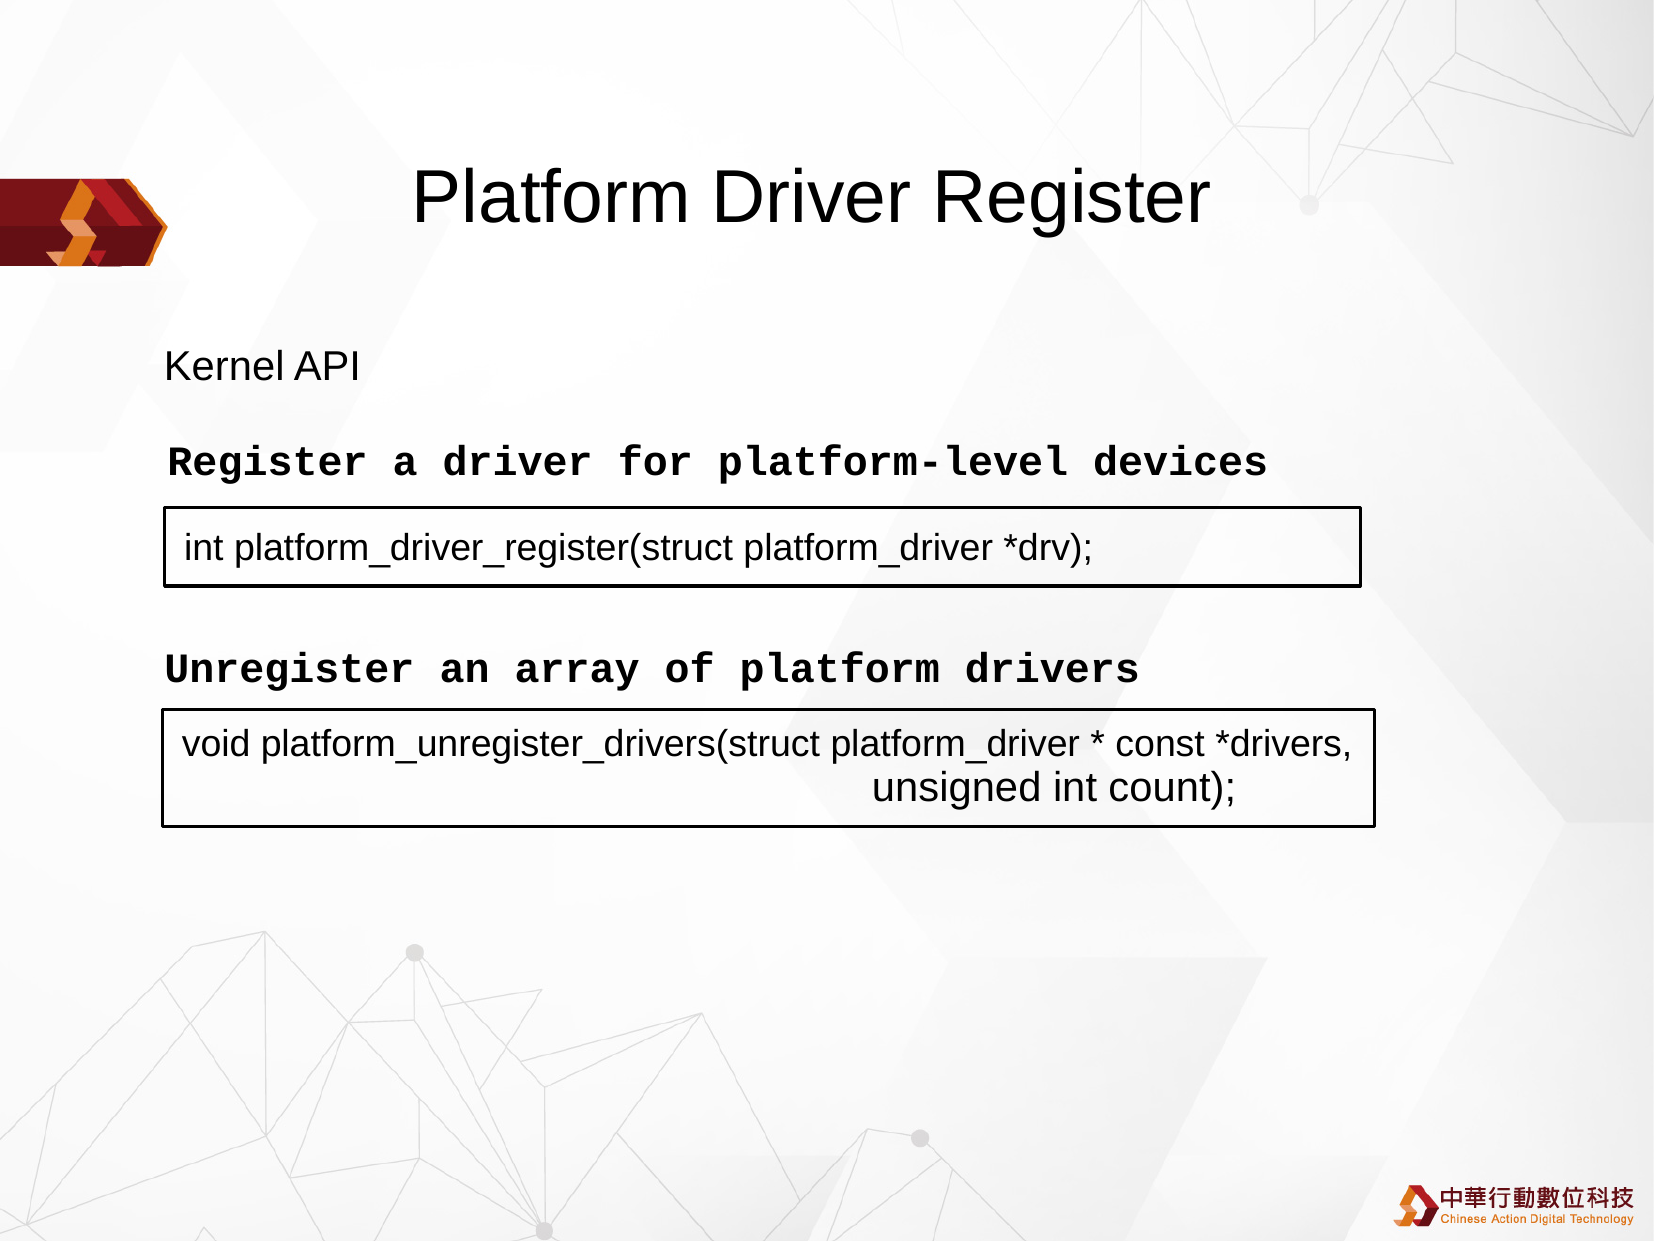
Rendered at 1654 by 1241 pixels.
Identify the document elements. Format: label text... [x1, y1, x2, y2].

text_box void platform_unregister_drivers(struct platform_driver * const *drivers, unsigned int count); [167, 714, 1440, 831]
text_box int platform_driver_register(struct platform_driver *drv); [169, 518, 1460, 605]
text_box Unregister an array of platform drivers [164, 711, 1373, 717]
text_box int platform_driver_register(struct platform_driver *drv); [169, 518, 1359, 584]
title Platform Driver Register [118, 112, 1506, 281]
picture [0, 0, 1654, 1241]
text_box Register a driver for platform-level devices [152, 433, 1348, 508]
text_box void platform_unregister_drivers(struct platform_driver * const *drivers, unsigned int count); [167, 717, 1373, 825]
text_box Kernel API [149, 335, 631, 397]
text_box Unregister an array of platform drivers [149, 640, 1374, 717]
